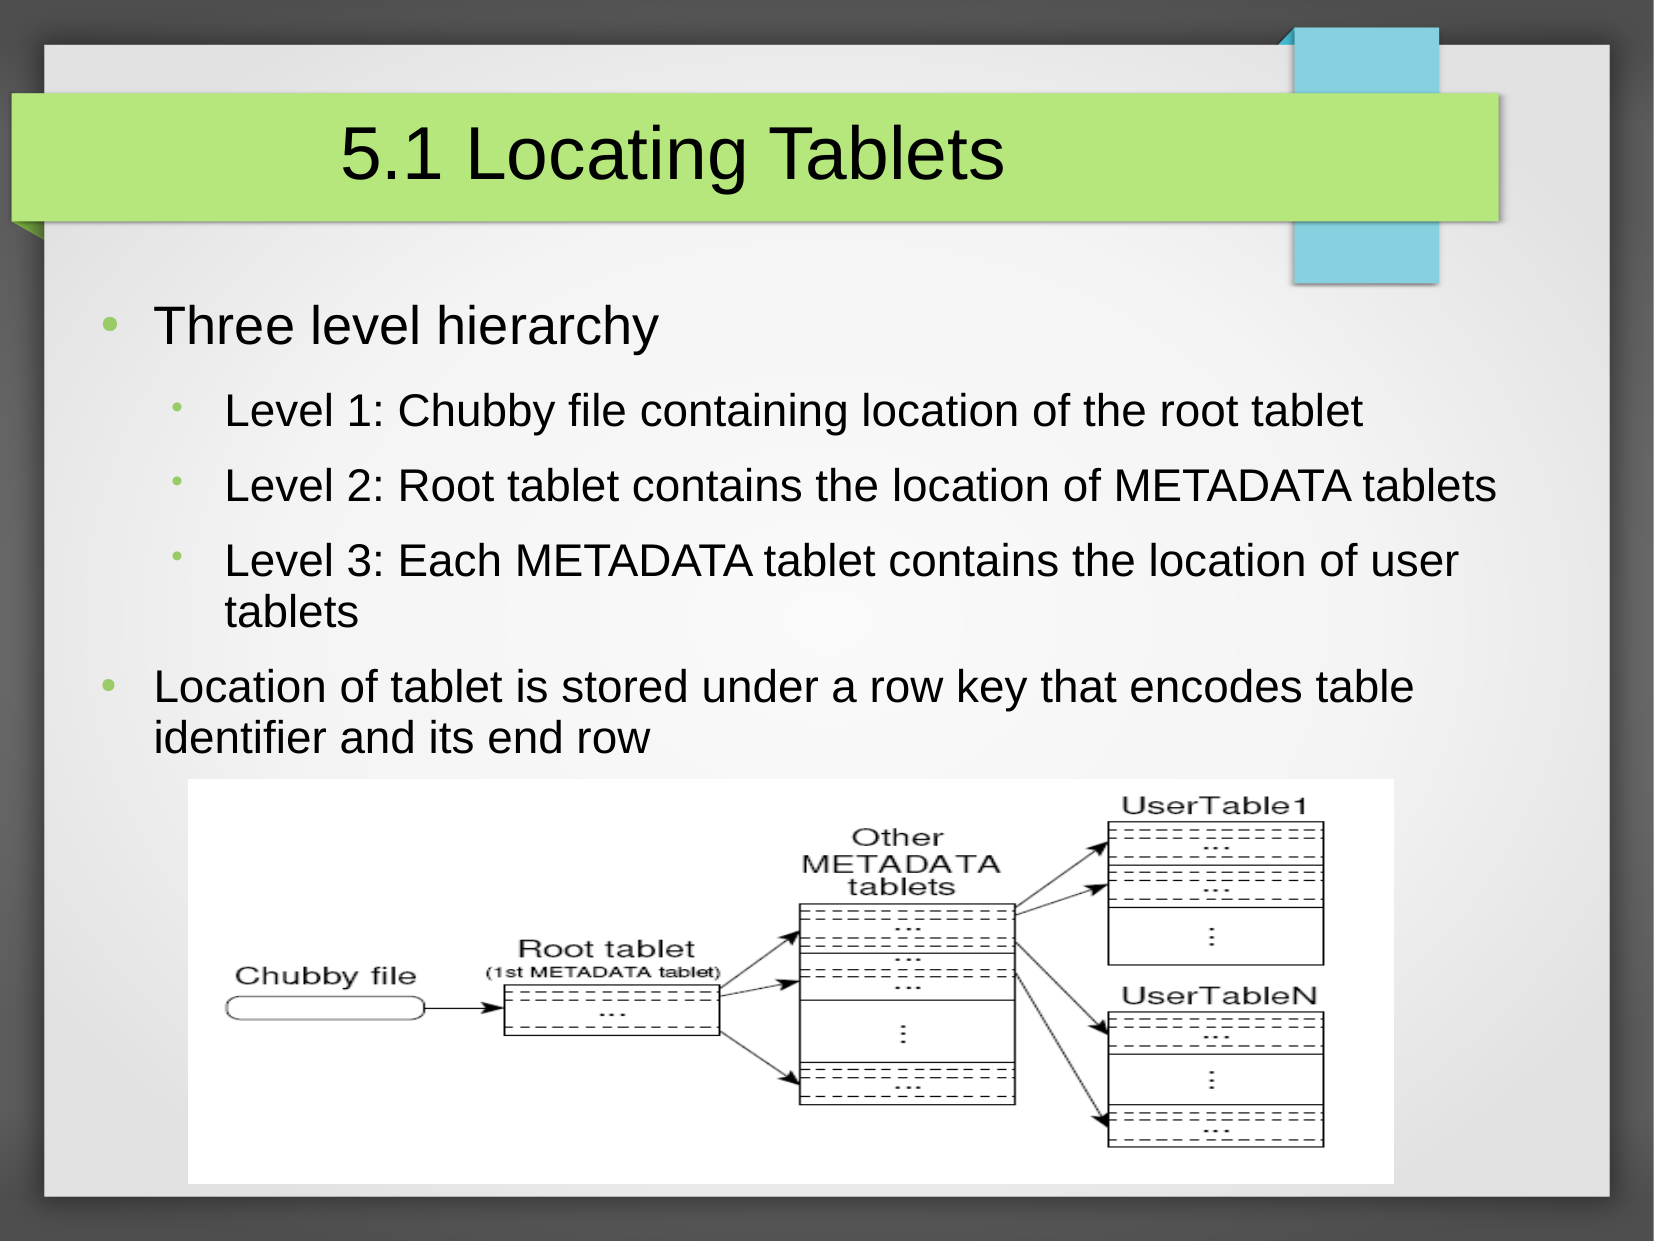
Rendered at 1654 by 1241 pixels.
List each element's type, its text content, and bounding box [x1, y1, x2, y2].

picture [0, 0, 1654, 1241]
list Three level hierarchy Level 1: Chubby file containing location of the root tablet Level 2: Root tablet contains the location of METADATA tablets Level 3: Each METADATA tablet contains the location of user tablets Location of tablet is stored under a row key that encodes table identifier and its end row [82, 295, 1571, 1015]
title 5.1 Locating Tablets [82, 94, 1264, 213]
